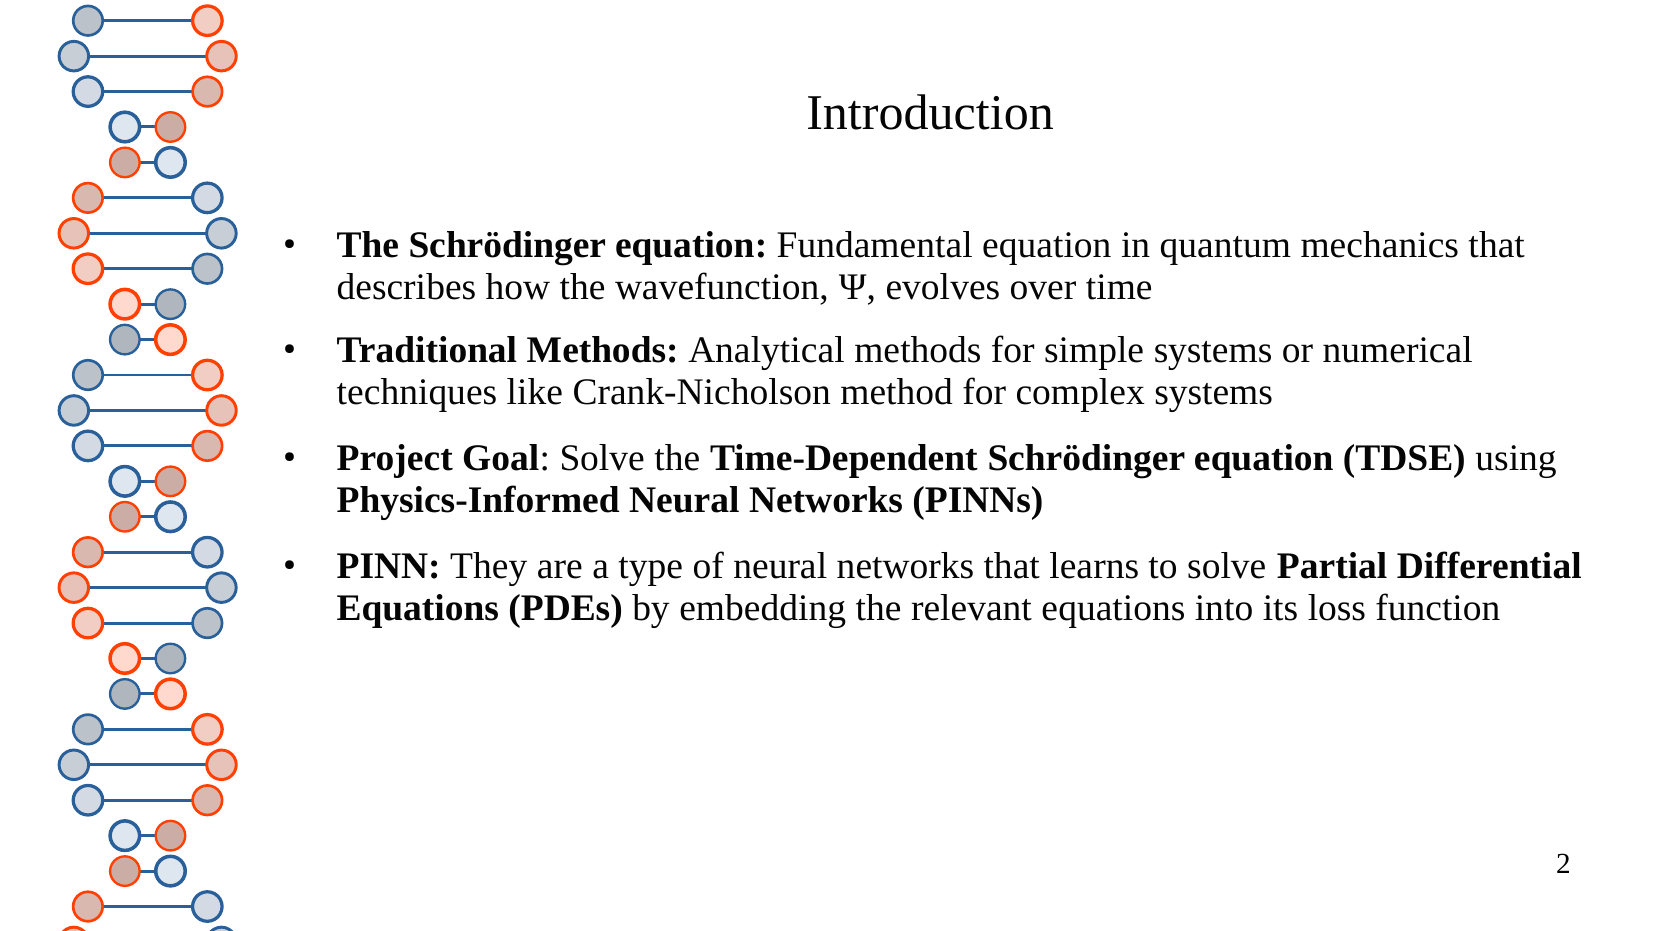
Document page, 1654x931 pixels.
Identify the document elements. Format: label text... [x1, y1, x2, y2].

list The Schrödinger equation: Fundamental equation in quantum mechanics that describes how the wavefunction, Ψ, evolves over time Traditional Methods: Analytical methods for simple systems or numerical techniques like Crank-Nicholson method for complex systems Project Goal: Solve the Time-Dependent Schrödinger equation (TDSE) using Physics-Informed Neural Networks (PINNs) PINN: They are a type of neural networks that learns to solve Partial Differential Equations (PDEs) by embedding the relevant equations into its loss function [265, 224, 1595, 764]
title Introduction [265, 35, 1595, 189]
